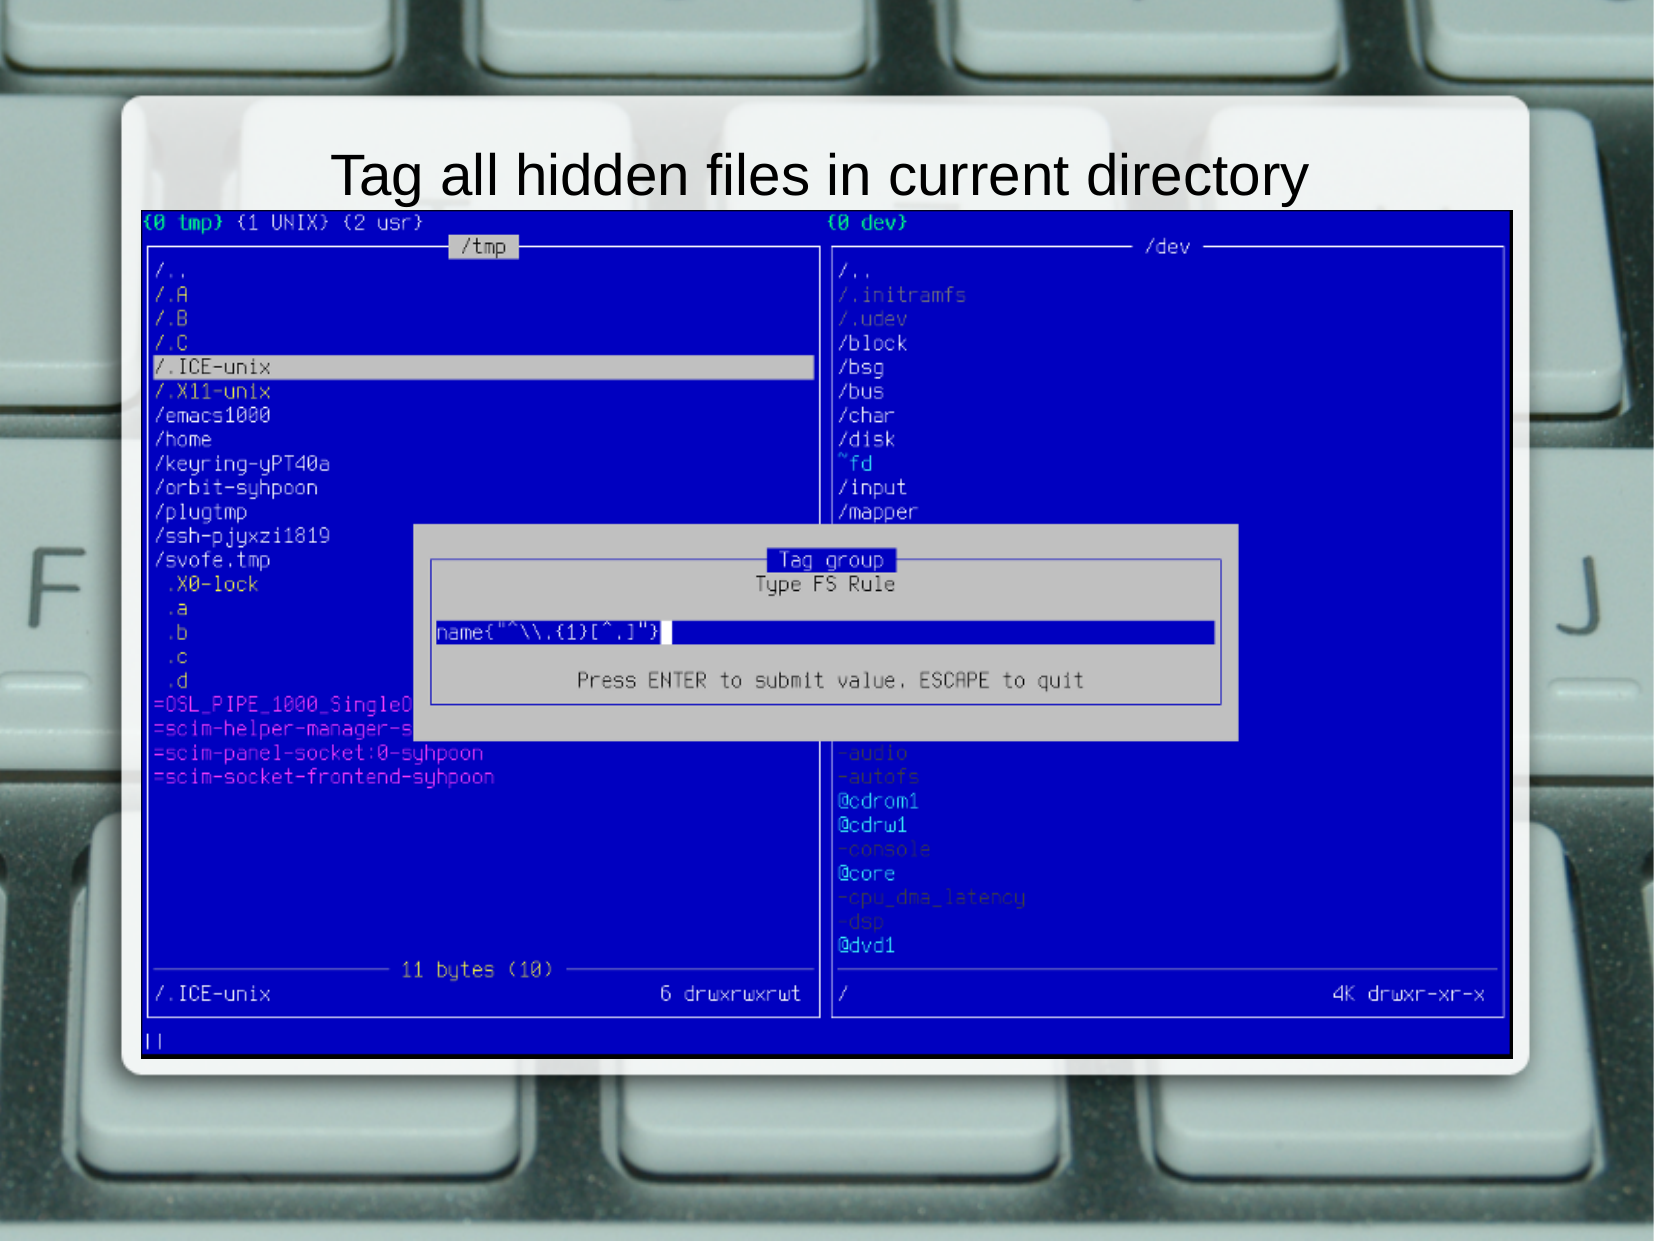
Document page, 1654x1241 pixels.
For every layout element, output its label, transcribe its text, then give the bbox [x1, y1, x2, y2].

title Tag all hidden files in current directory [135, 125, 1506, 226]
picture [0, 0, 1654, 1241]
